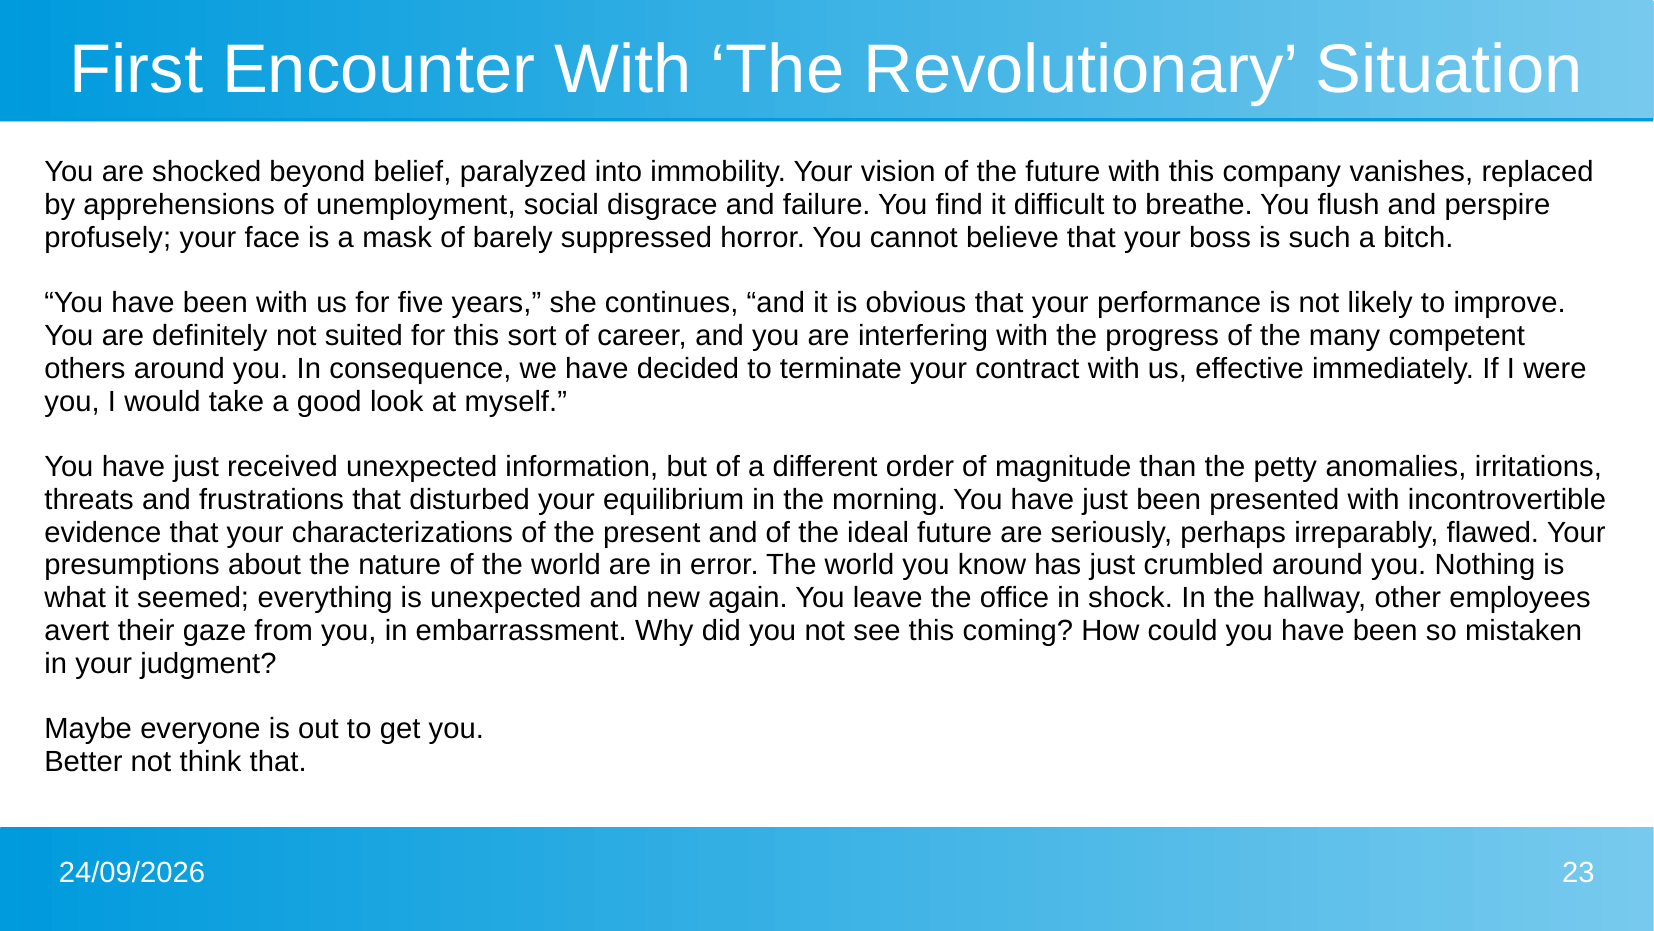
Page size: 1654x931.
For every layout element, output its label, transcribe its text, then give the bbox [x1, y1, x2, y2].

text_box You are shocked beyond belief, paralyzed into immobility. Your vision of the future with this company vanishes, replaced by apprehensions of unemployment, social disgrace and failure. You find it difficult to breathe. You flush and perspire profusely; your face is a mask of barely suppressed horror. You cannot believe that your boss is such a bitch. “You have been with us for five years,” she continues, “and it is obvious that your performance is not likely to improve. You are definitely not suited for this sort of career, and you are interfering with the progress of the many competent others around you. In consequence, we have decided to terminate your contract with us, effective immediately. If I were you, I would take a good look at myself.” You have just received unexpected information, but of a different order of magnitude than the petty anomalies, irritations, threats and frustrations that disturbed your equilibrium in the morning. You have just been presented with incontrovertible evidence that your characterizations of the present and of the ideal future are seriously, perhaps irreparably, flawed. Your presumptions about the nature of the world are in error. The world you know has just crumbled around you. Nothing is what it seemed; everything is unexpected and new again. You leave the office in shock. In the hallway, other employees avert their gaze from you, in embarrassment. Why did you not see this coming? How could you have been so mistaken in your judgment? Maybe everyone is out to get you. Better not think that. [29, 147, 1625, 846]
title First Encounter With ‘The Revolutionary’ Situation [59, 29, 1595, 108]
